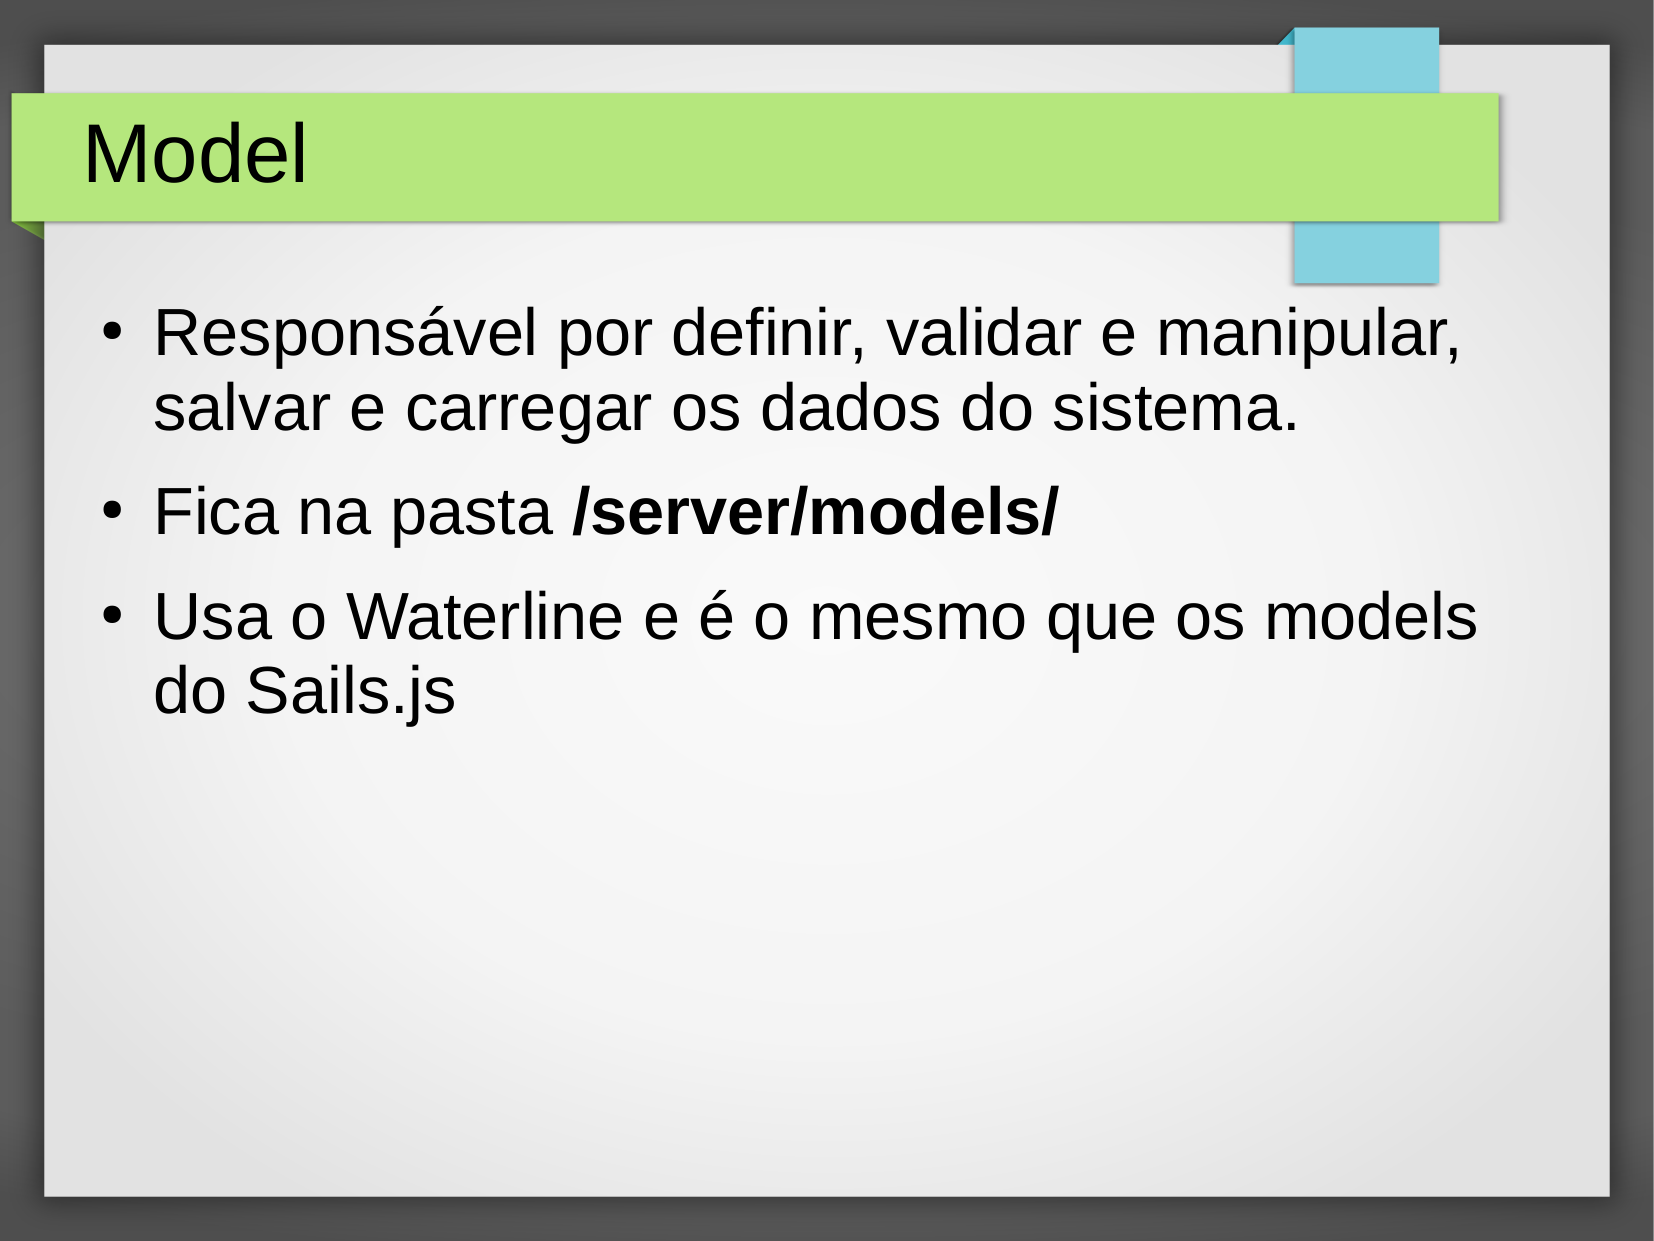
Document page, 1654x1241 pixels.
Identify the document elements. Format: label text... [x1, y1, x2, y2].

title Model [82, 94, 1264, 213]
list Responsável por definir, validar e manipular, salvar e carregar os dados do sistema. Fica na pasta /server/models/ Usa o Waterline e é o mesmo que os models do Sails.js [82, 295, 1571, 1015]
picture [0, 0, 1654, 1241]
